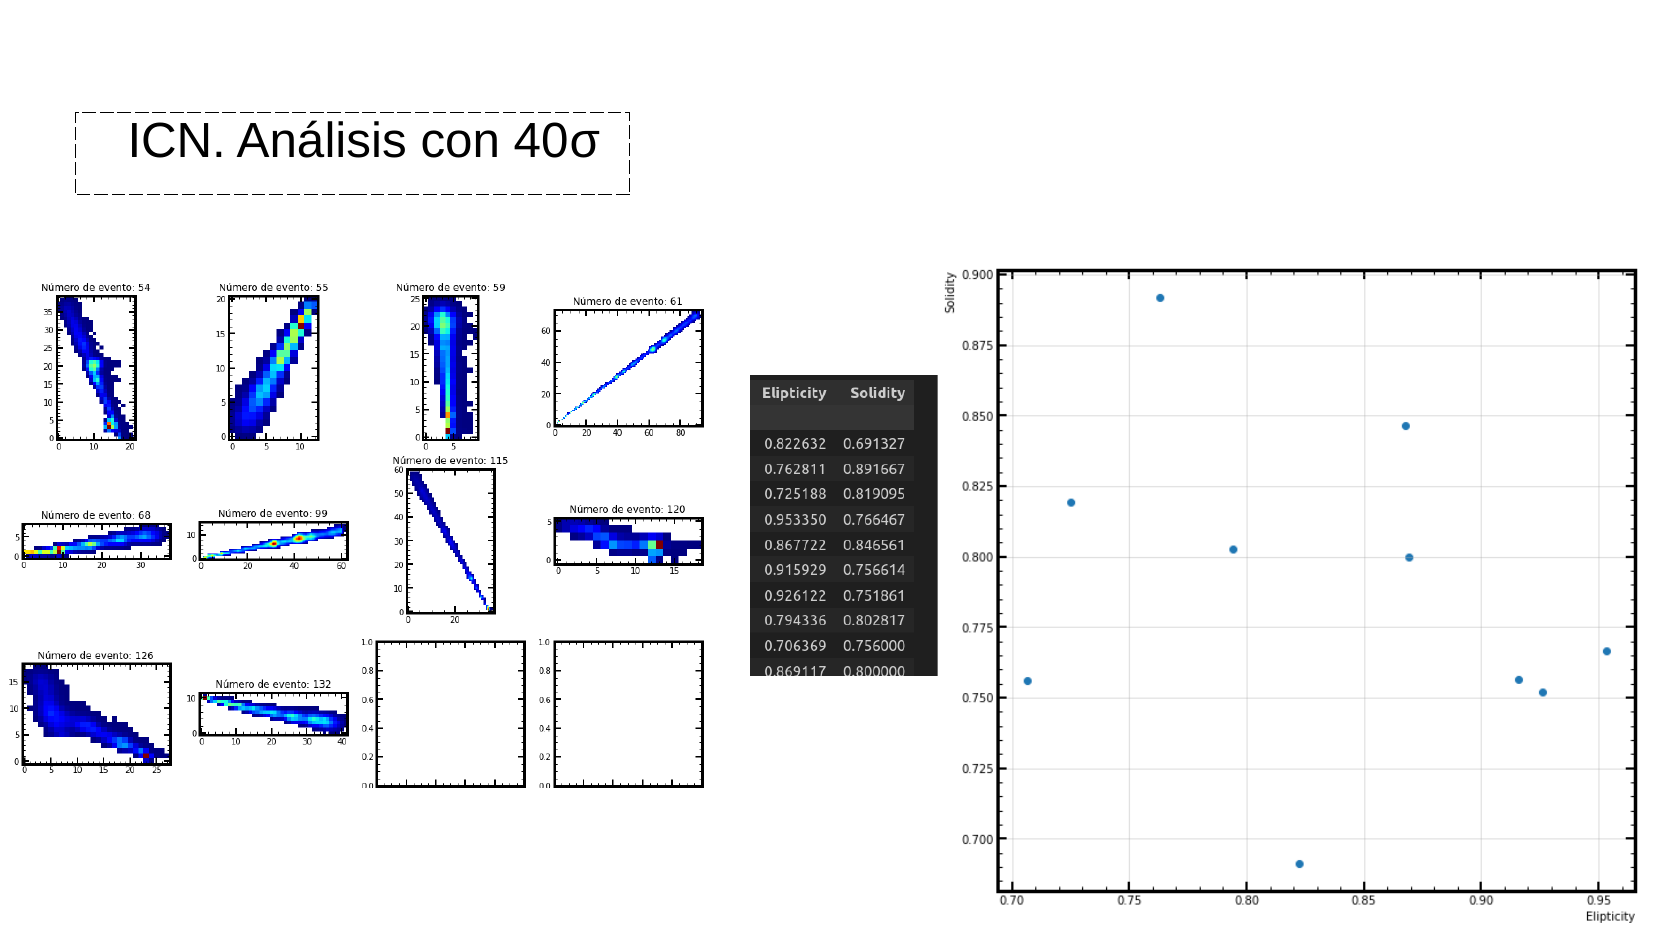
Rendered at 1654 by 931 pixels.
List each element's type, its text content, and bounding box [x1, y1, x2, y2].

list ICN. Análisis con 40σ [75, 112, 630, 195]
picture [0, 264, 713, 788]
picture [750, 262, 1643, 931]
